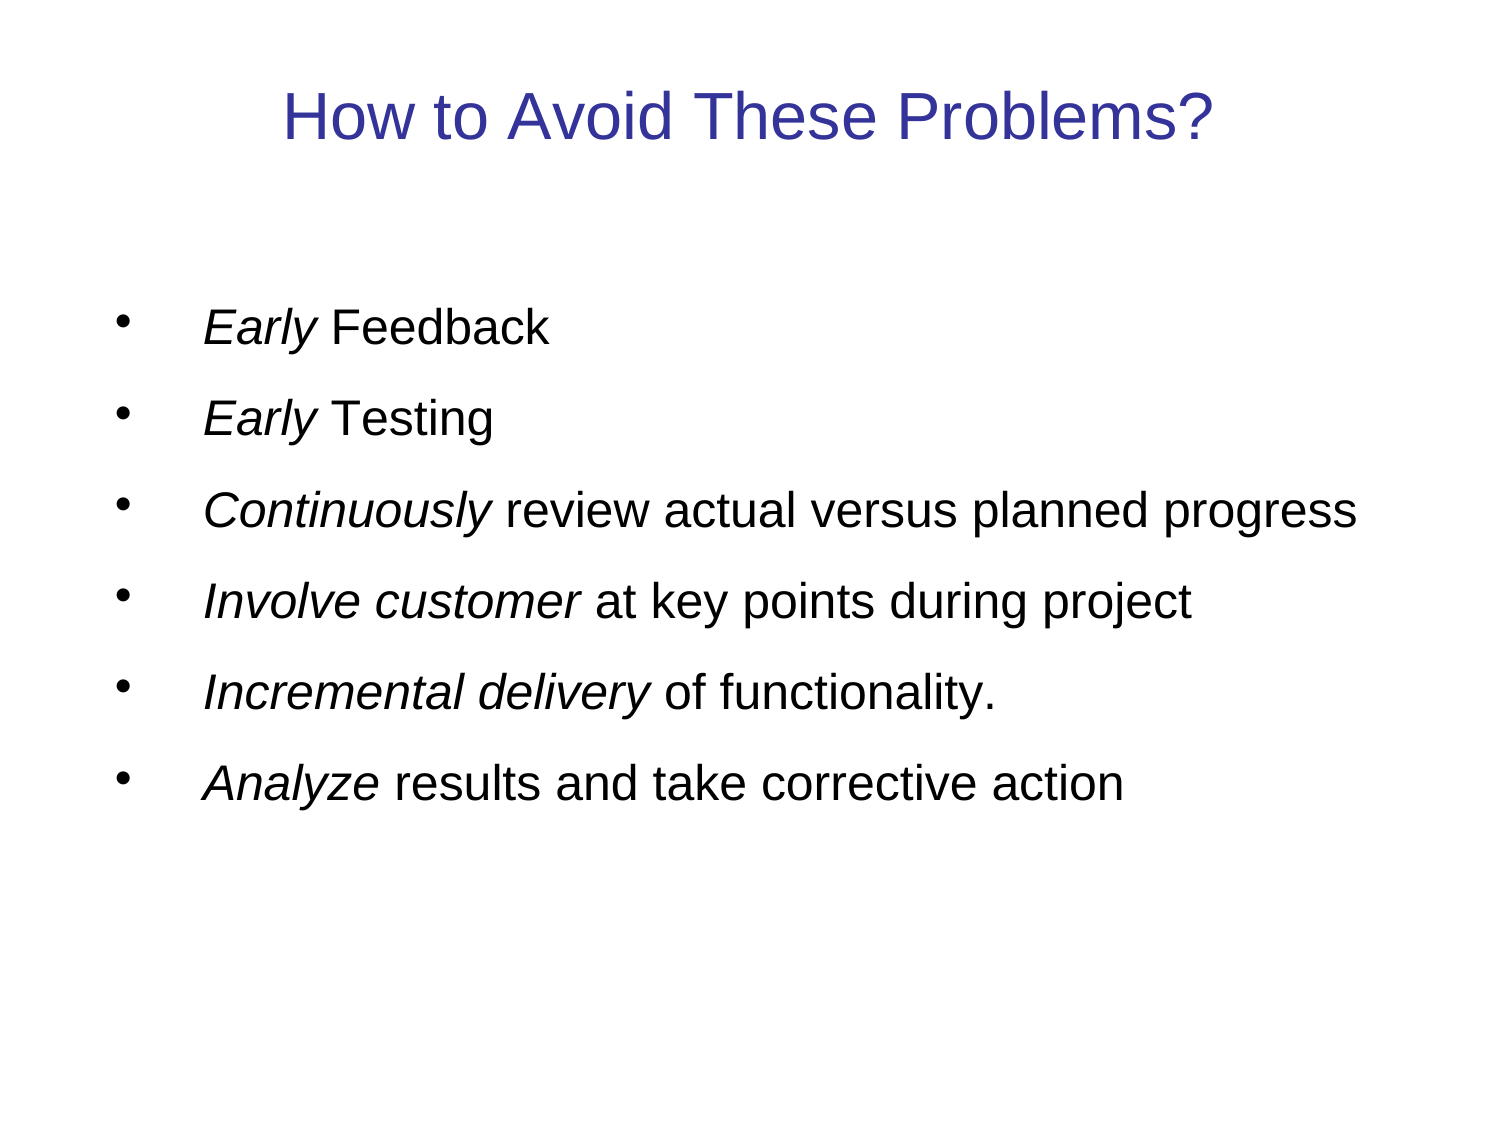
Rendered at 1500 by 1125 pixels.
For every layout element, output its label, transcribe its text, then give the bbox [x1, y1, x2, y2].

list Early Feedback Early Testing Continuously review actual versus planned progress Involve customer at key points during project Incremental delivery of functionality. Analyze results and take corrective action [100, 195, 1398, 1006]
title How to Avoid These Problems? [100, 42, 1398, 183]
